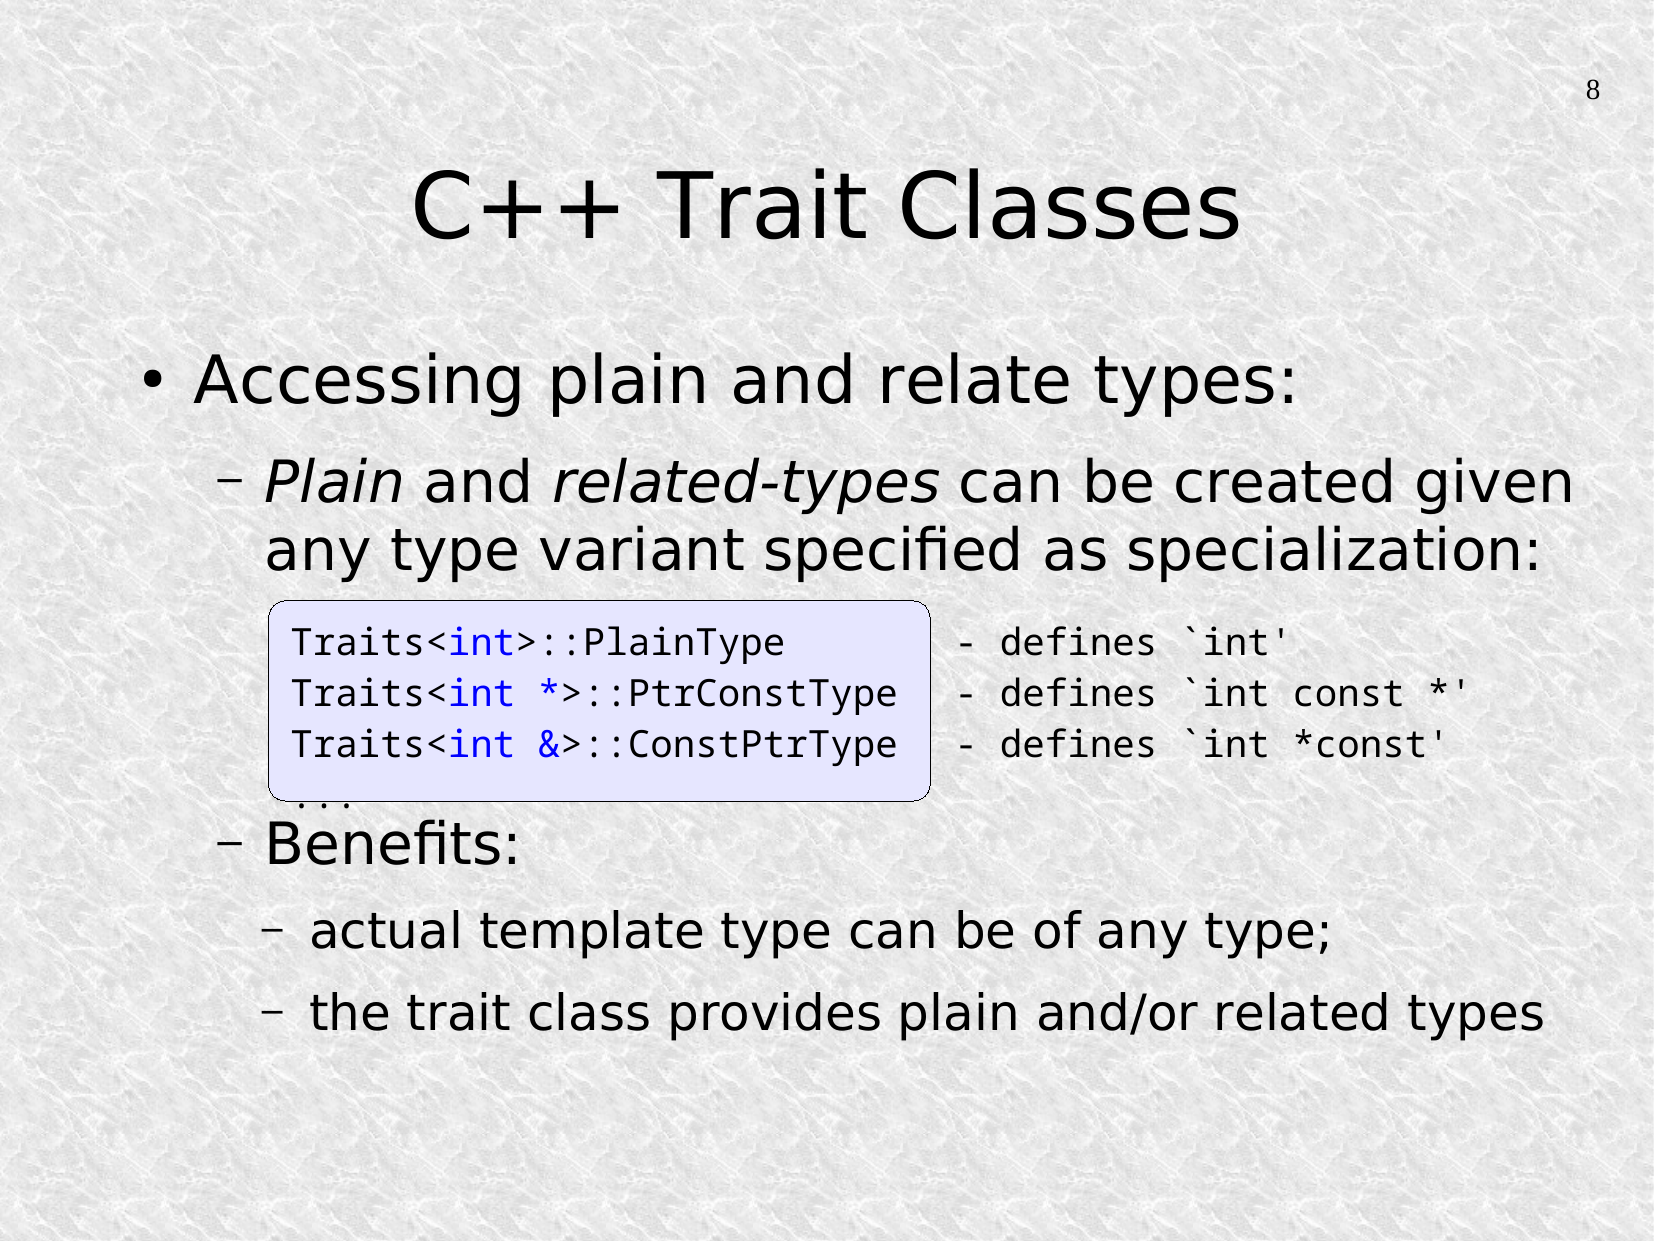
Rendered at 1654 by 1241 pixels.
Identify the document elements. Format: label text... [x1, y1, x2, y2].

text_box Traits<int>::PlainType - defines `int' Traits<int *>::PtrConstType - defines `int const *' Traits<int &>::ConstPtrType - defines `int *const' ... [290, 615, 1473, 790]
title C++ Trait Classes [121, 102, 1534, 310]
picture [0, 0, 1654, 1241]
list Accessing plain and relate types: Plain and related-types can be created given any type variant specified as specialization: Benefits: actual template type can be of any type; the trait class provides plain and/or related types [123, 341, 1633, 1169]
